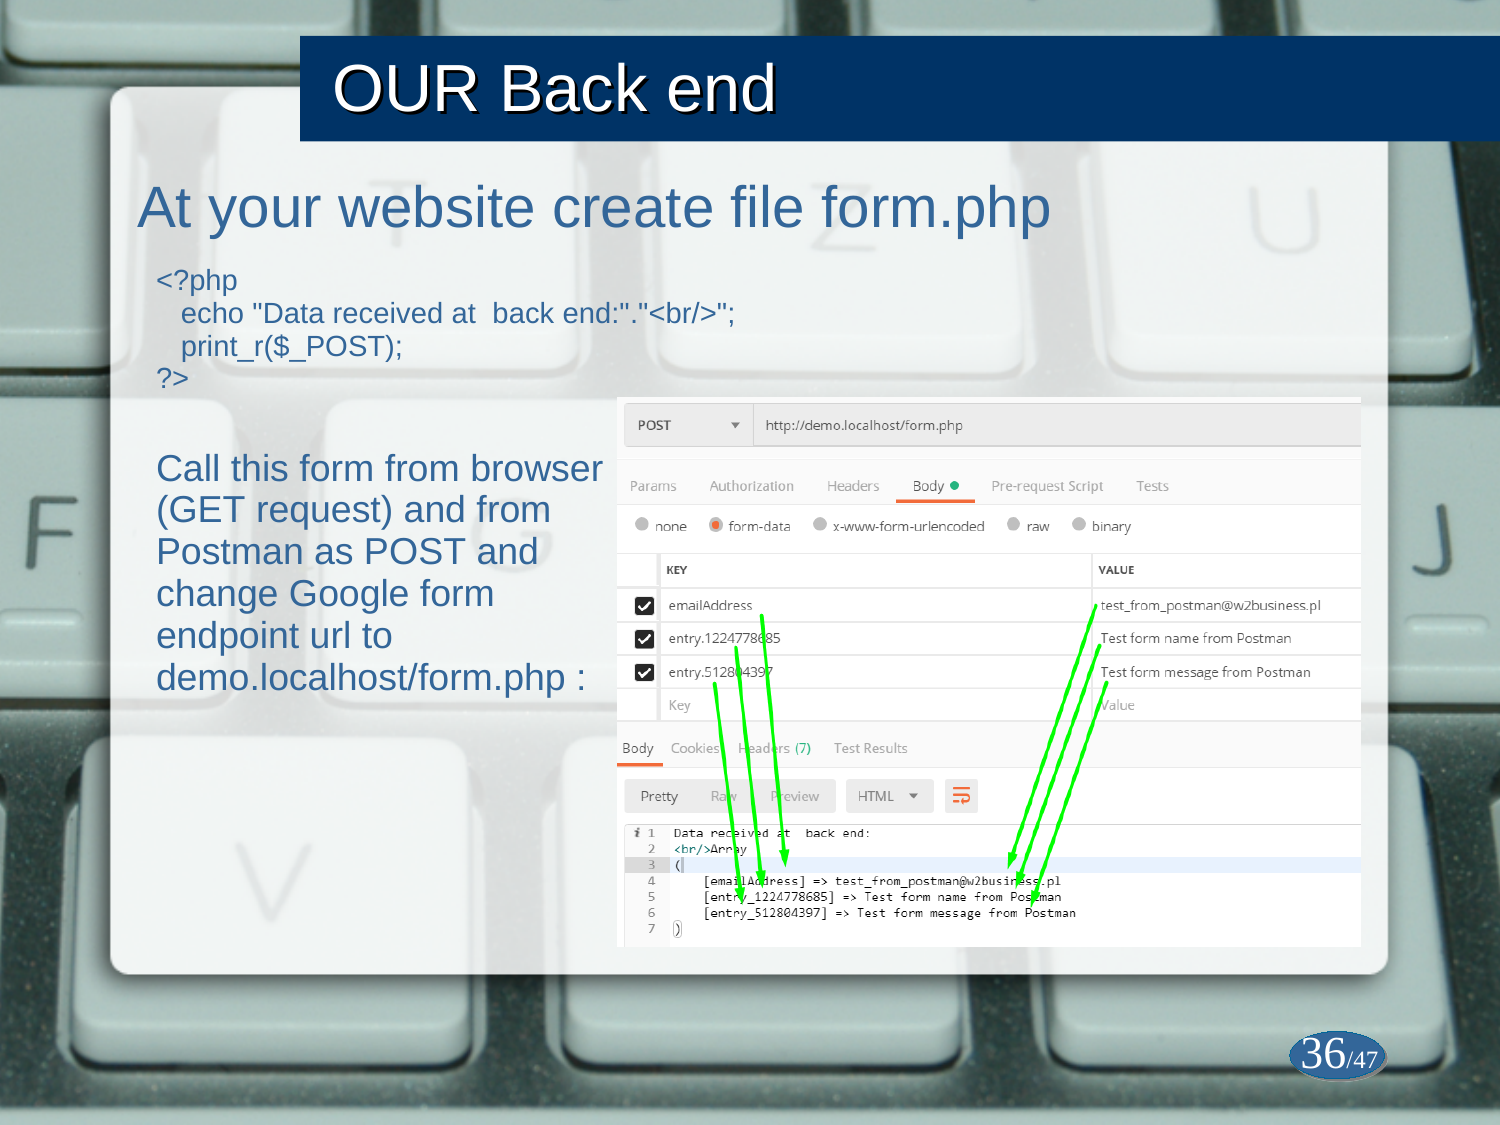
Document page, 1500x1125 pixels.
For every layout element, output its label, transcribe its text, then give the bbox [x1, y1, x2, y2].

picture [0, 0, 1500, 1125]
title OUR Back end [300, 35, 1500, 142]
text_box Call this form from browser (GET request) and from Postman as POST and change Google form endpoint url to demo.localhost/form.php : [141, 439, 617, 909]
title At your website create file form.php [122, 167, 1313, 835]
text_box <?php echo "Data received at back end:"."<br/>"; print_r($_POST); ?> [141, 256, 1349, 403]
